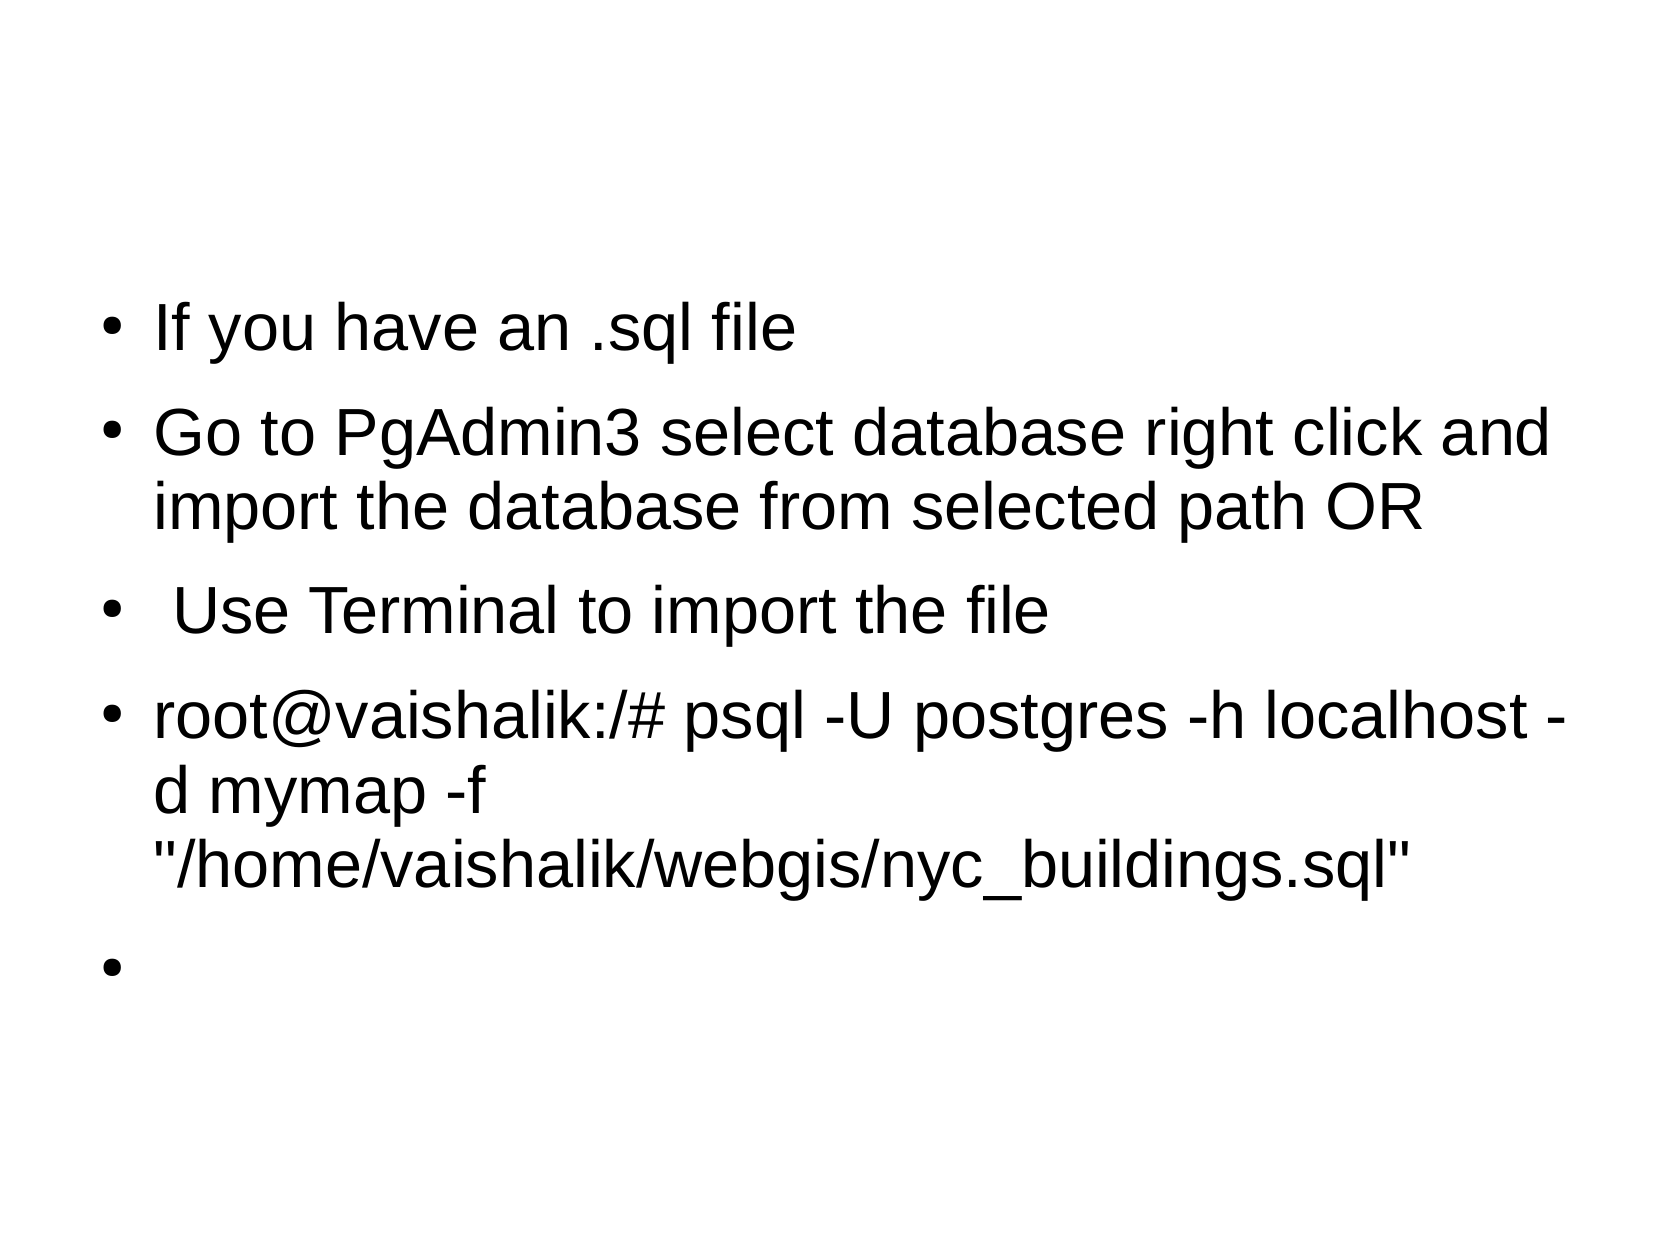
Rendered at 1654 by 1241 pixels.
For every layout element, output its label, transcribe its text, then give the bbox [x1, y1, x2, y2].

list If you have an .sql file Go to PgAdmin3 select database right click and import the database from selected path OR Use Terminal to import the file root@vaishalik:/# psql -U postgres -h localhost -d mymap -f "/home/vaishalik/webgis/nyc_buildings.sql" [82, 290, 1571, 1010]
